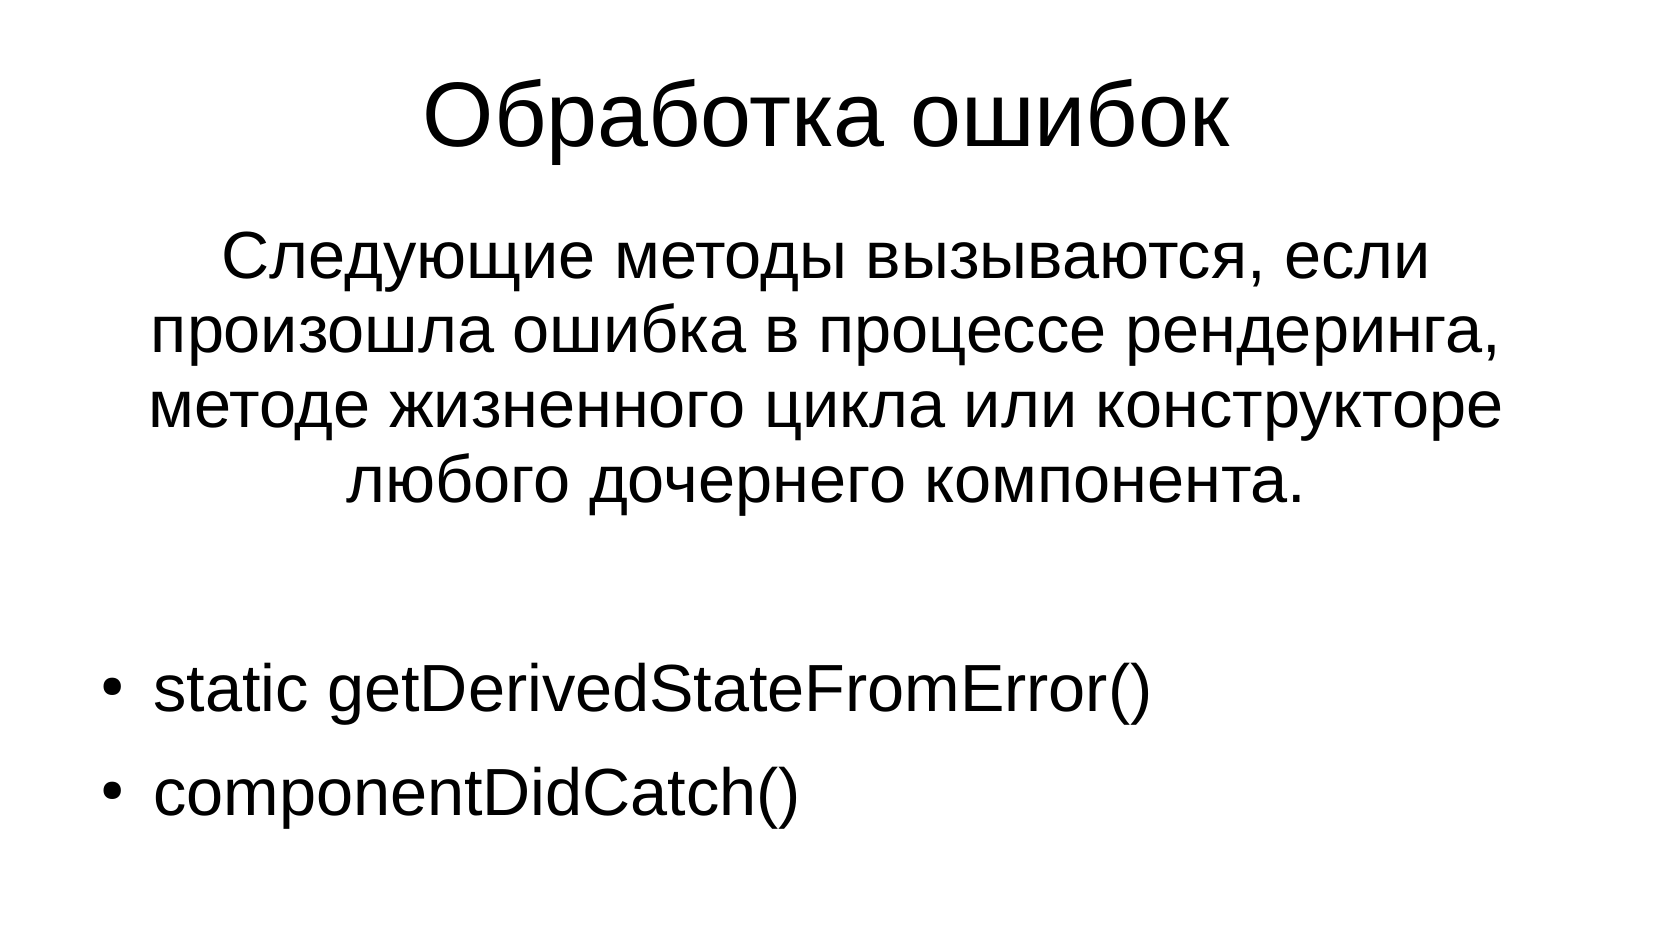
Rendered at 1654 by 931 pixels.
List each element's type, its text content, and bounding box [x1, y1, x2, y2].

title Обработка ошибок [82, 37, 1571, 193]
list Следующие методы вызываются, если произошла ошибка в процессе рендеринга, методе жизненного цикла или конструкторе любого дочернего компонента. static getDerivedStateFromError() componentDidCatch() [82, 217, 1571, 758]
